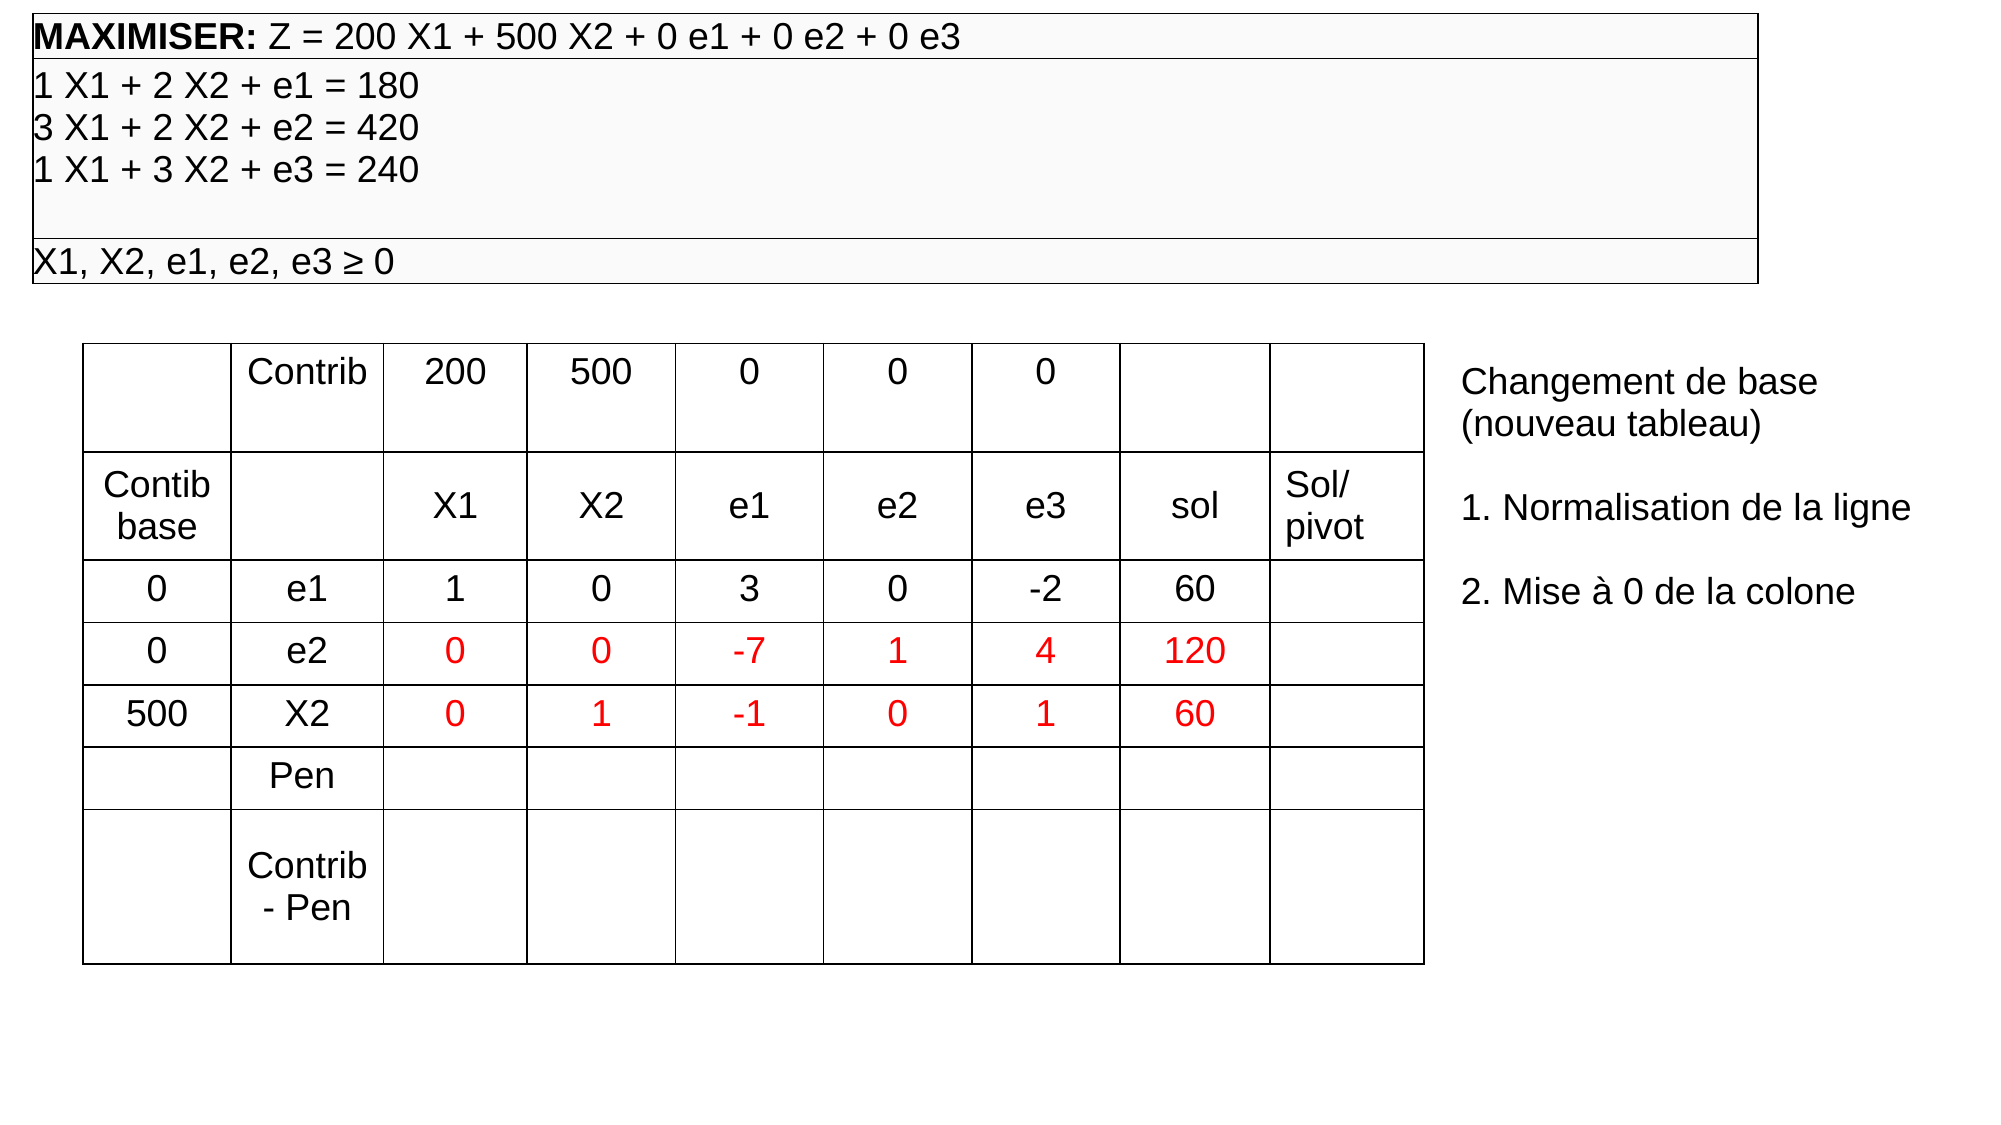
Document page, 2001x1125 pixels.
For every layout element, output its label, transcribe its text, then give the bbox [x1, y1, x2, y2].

table_cell [84, 748, 230, 809]
table_header 0 [824, 344, 971, 451]
table_cell 4 [973, 623, 1119, 684]
table_cell 500 [84, 686, 230, 746]
table_header Contrib [232, 344, 383, 451]
table_cell -2 [973, 561, 1119, 622]
table_cell [528, 810, 675, 963]
table_cell X2 [528, 453, 675, 559]
table_cell 3 [676, 561, 823, 622]
table_cell -7 [676, 623, 823, 684]
table_cell e2 [824, 453, 971, 559]
table_cell [824, 748, 971, 809]
table_cell [1271, 748, 1423, 809]
table_cell 0 [384, 686, 526, 746]
table_header 200 [384, 344, 526, 451]
table_cell [824, 810, 971, 963]
table_cell [232, 453, 383, 559]
table_cell Contrib - Pen [232, 810, 383, 963]
table_cell Contib base [84, 453, 230, 559]
text_box Changement de base (nouveau tableau) 1. Normalisation de la ligne 2. Mise à 0 de la colone [1446, 352, 1988, 901]
table_cell 0 [824, 561, 971, 622]
table_cell [84, 810, 230, 963]
table_cell [384, 810, 526, 963]
table_header [1121, 344, 1269, 451]
table_cell [676, 748, 823, 809]
table_cell e2 [232, 623, 383, 684]
table_cell [1271, 810, 1423, 963]
table_cell e1 [232, 561, 383, 622]
table_header 0 [676, 344, 823, 451]
table_cell 1 [973, 686, 1119, 746]
table_cell [1271, 686, 1423, 746]
table_cell sol [1121, 453, 1269, 559]
table_cell [528, 748, 675, 809]
table_cell -1 [676, 686, 823, 746]
table_cell e1 [676, 453, 823, 559]
table_cell [384, 748, 526, 809]
table_cell 1 [824, 623, 971, 684]
table_cell X1 [384, 453, 526, 559]
table_cell Pen [232, 748, 383, 809]
table_cell 60 [1121, 686, 1269, 746]
table_cell [1121, 748, 1269, 809]
table_cell [1271, 561, 1423, 622]
table_cell [973, 748, 1119, 809]
table_cell [676, 810, 823, 963]
table_cell X2 [232, 686, 383, 746]
table_cell 0 [84, 561, 230, 622]
table_cell 0 [824, 686, 971, 746]
table_header 0 [973, 344, 1119, 451]
table_header [84, 344, 230, 451]
table_cell 120 [1121, 623, 1269, 684]
table_cell [1271, 623, 1423, 684]
table_cell 0 [84, 623, 230, 684]
table_header MAXIMISER: Z = 200 X1 + 500 X2 + 0 e1 + 0 e2 + 0 e3 [34, 14, 1757, 58]
table_cell [973, 810, 1119, 963]
table_cell 60 [1121, 561, 1269, 622]
table_cell [1121, 810, 1269, 963]
table_cell 0 [384, 623, 526, 684]
table_cell Sol/pivot [1271, 453, 1423, 559]
table_cell 0 [528, 623, 675, 684]
table_cell 1 [384, 561, 526, 622]
table_header [1271, 344, 1423, 451]
table_header 500 [528, 344, 675, 451]
table_cell 0 [528, 561, 675, 622]
table_cell X1, X2, e1, e2, e3 ≥ 0 [34, 239, 1757, 283]
table_cell e3 [973, 453, 1119, 559]
table_cell 1 X1 + 2 X2 + e1 = 180 3 X1 + 2 X2 + e2 = 420 1 X1 + 3 X2 + e3 = 240 [34, 59, 1757, 238]
table_cell 1 [528, 686, 675, 746]
